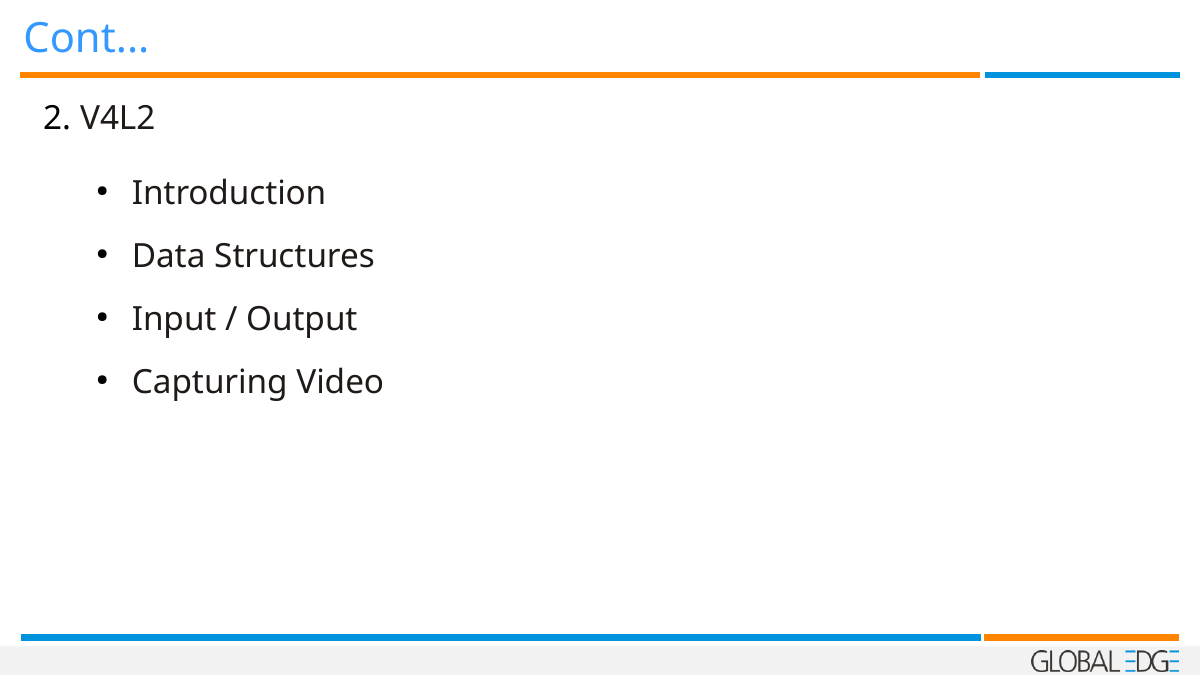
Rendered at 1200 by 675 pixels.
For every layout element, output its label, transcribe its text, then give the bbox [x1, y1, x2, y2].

title Cont... [12, 9, 1088, 63]
list V4L2 Introduction Data Structures Input / Output Capturing Video [25, 94, 1172, 603]
picture [1031, 650, 1179, 672]
